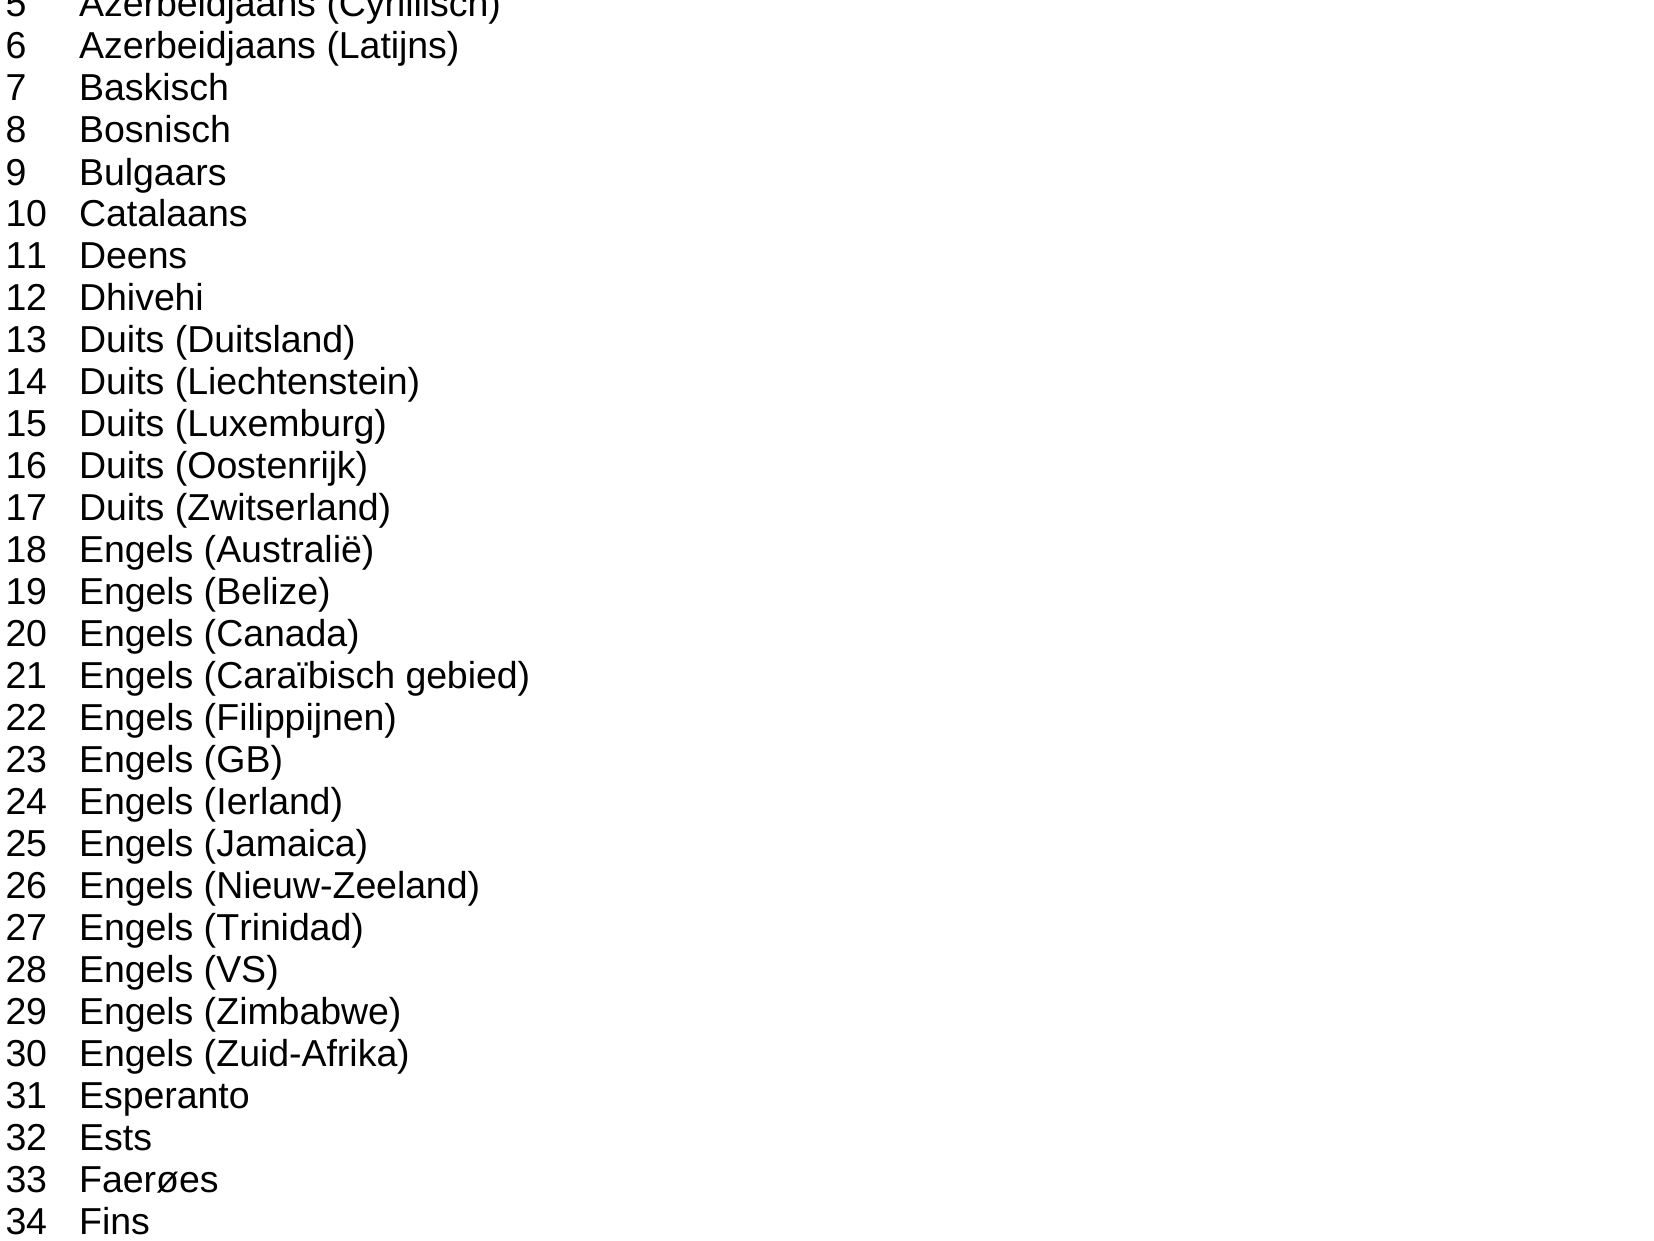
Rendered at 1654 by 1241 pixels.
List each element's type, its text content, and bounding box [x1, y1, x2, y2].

text_box 118 8 47 1 [Geen] 2 Afrikaans 3 Albanees 4 Armeens 5 Azerbeidjaans (Cyrillisch) 6 Azerbeidjaans (Latijns) 7 Baskisch 8 Bosnisch 9 Bulgaars 10 Catalaans 11 Deens 12 Dhivehi 13 Duits (Duitsland) 14 Duits (Liechtenstein) 15 Duits (Luxemburg) 16 Duits (Oostenrijk) 17 Duits (Zwitserland) 18 Engels (Australië) 19 Engels (Belize) 20 Engels (Canada) 21 Engels (Caraïbisch gebied) 22 Engels (Filippijnen) 23 Engels (GB) 24 Engels (Ierland) 25 Engels (Jamaica) 26 Engels (Nieuw-Zeeland) 27 Engels (Trinidad) 28 Engels (VS) 29 Engels (Zimbabwe) 30 Engels (Zuid-Afrika) 31 Esperanto 32 Ests 33 Faerøes 34 Fins 35 Frans (België) 36 Frans (Canada) 37 Frans (Frankrijk) 38 Frans (Luxemburg) 39 Frans (Monaco) 40 Frans (Zwitserland) 41 Fries 42 Gaelisch (Schotland) 43 Galiciaans 44 Georgisch 45 Grieks 46 Hongaars 47 Iers 48 Ijslands 49 Indonesisch 50 Interlingua 51 Italiaans (Italië) 52 Italiaans (Zwitserland) 53 Kazachstaans 54 Kinyarwanda (Rwanda) 55 Koerdisch (Syrië) 56 Koerdisch (Turkije) 57 Konkani 58 Kroatisch 59 Latijn 60 Lets 61 Litouws 62 Litouws (klassiek) 63 Macedonisch 64 Maleis (Brunei Darussalam) 65 Maleis (Maleisië) 66 Maori (Nieuw-Zeeland) 67 Mongolees 68 Nederlands (België) 69 Nederlands (NL) 70 Noord-Sotho 71 Noors (BokmÃ¥l) 72 Noors (Nynorsk) 73 Occitaans 74 Oezbekistaans 75 Oezbekistaans (Cyrillisch) 76 Oezbekistaans (Latijns) 77 Pools 78 Portugees (Brazilië) 79 Portugees (Portugal) 80 Reto-romaans 81 Roemeens 82 Russisch 83 Sardisch 84 Servisch (Cyrillisch) 85 Servisch (Latijns) 86 Sloveens 87 Slowaaks 88 Spaans (Argentinië) 89 Spaans (Bolivia) 90 Spaans (Chili) 91 Spaans (Colombia) 92 Spaans (Costa Rica) 93 Spaans (Dom. Rep.) 94 Spaans (El Salvador) 95 Spaans (Equador) 96 Spaans (Guatemala) 97 Spaans (Honduras) 98 Spaans (Mexico) 99 Spaans (Modern) 100 Spaans (Nicaragua) 101 Spaans (Panama) 102 Spaans (Paraguay) 103 Spaans (Peru) 104 Spaans (Puerto Rico) 105 Spaans (Spanje) 106 Spaans (Uruguay) 107 Spaans (Venezuela) 108 Swahili (Kenia) 109 Swahili (Tanzania) 110 Tataars 111 Tsjechisch 112 Tswana 113 Turks 114 Welsh 115 Wit-Russisch 116 Zulu 117 Zweeds (Finland) 118 Zweeds (Zweden) 1 [Geen] 2 Chinees (Hongkong) 3 Chinees (Macau) 4 Chinees (Singapore) 5 Chinees (traditioneel) 6 Chinees (vereenvoudigd) 7 Japans 8 Koreaans (RoK) 1 [Geen] 2 Arabisch (Algerije) 3 Arabisch (Bahrein) 4 Arabisch (Egypte) 5 Arabisch (Irak) 6 Arabisch (Jemen) 7 Arabisch (Jordanië) 8 Arabisch (Katar) 9 Arabisch (Koeweit) 10 Arabisch (Libanon) 11 Arabisch (Libië) 12 Arabisch (Marokko) 13 Arabisch (Oman) 14 Arabisch (Saudi-Arabië) 15 Arabisch (Syrië) 16 Arabisch (Tunesië) 17 Arabisch (VAE) 18 Assamees 19 Bengaals (Bangladesh) 20 Bengaals (India) 21 Dzongkha 22 Farsi 23 Gujarati 24 Hebreeuws 25 Hindi 26 Kannada 27 Kasjmir (India) 28 Kasjmir (Kasjmir) 29 Khmer 30 Koerdisch (Irak) 31 Koerdisch (Iran) 32 Laotiaans 33 Malayalam 34 Manipuri 35 Marathi 36 Nepalees (India) 37 Nepalees (Nepal) 38 Oriya 39 Punjabi 40 Sanskriet 41 Sindhi 42 Tamil 43 Telugu 44 Thais 45 Tibetaans (VR China) 46 Urdu (India) 47 Urdu (Pakistan) [0, 0, 1654, 1241]
